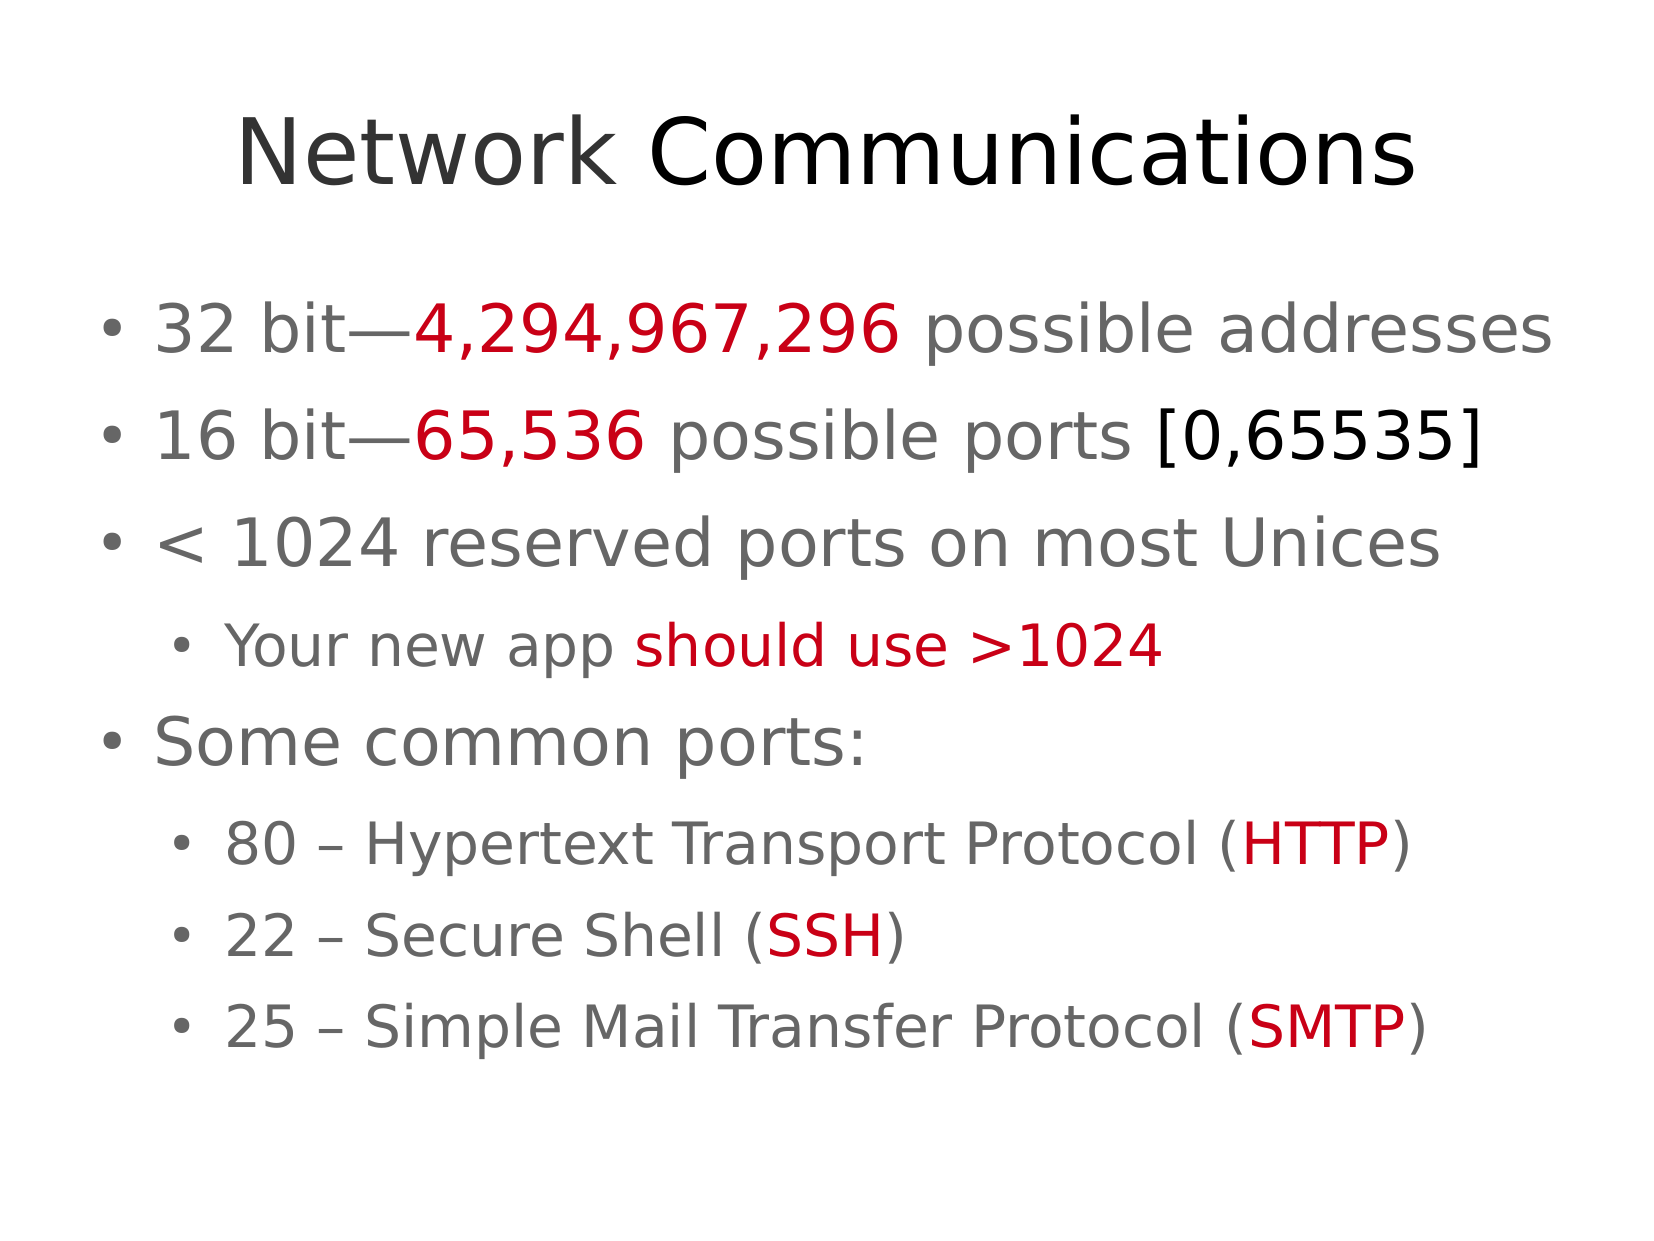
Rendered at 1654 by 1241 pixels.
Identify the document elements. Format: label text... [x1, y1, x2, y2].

title Network Communications [82, 49, 1571, 257]
list 32 bit—4,294,967,296 possible addresses 16 bit—65,536 possible ports [0,65535] < 1024 reserved ports on most Unices Your new app should use >1024 Some common ports: 80 – Hypertext Transport Protocol (HTTP) 22 – Secure Shell (SSH) 25 – Simple Mail Transfer Protocol (SMTP) [82, 290, 1571, 1109]
